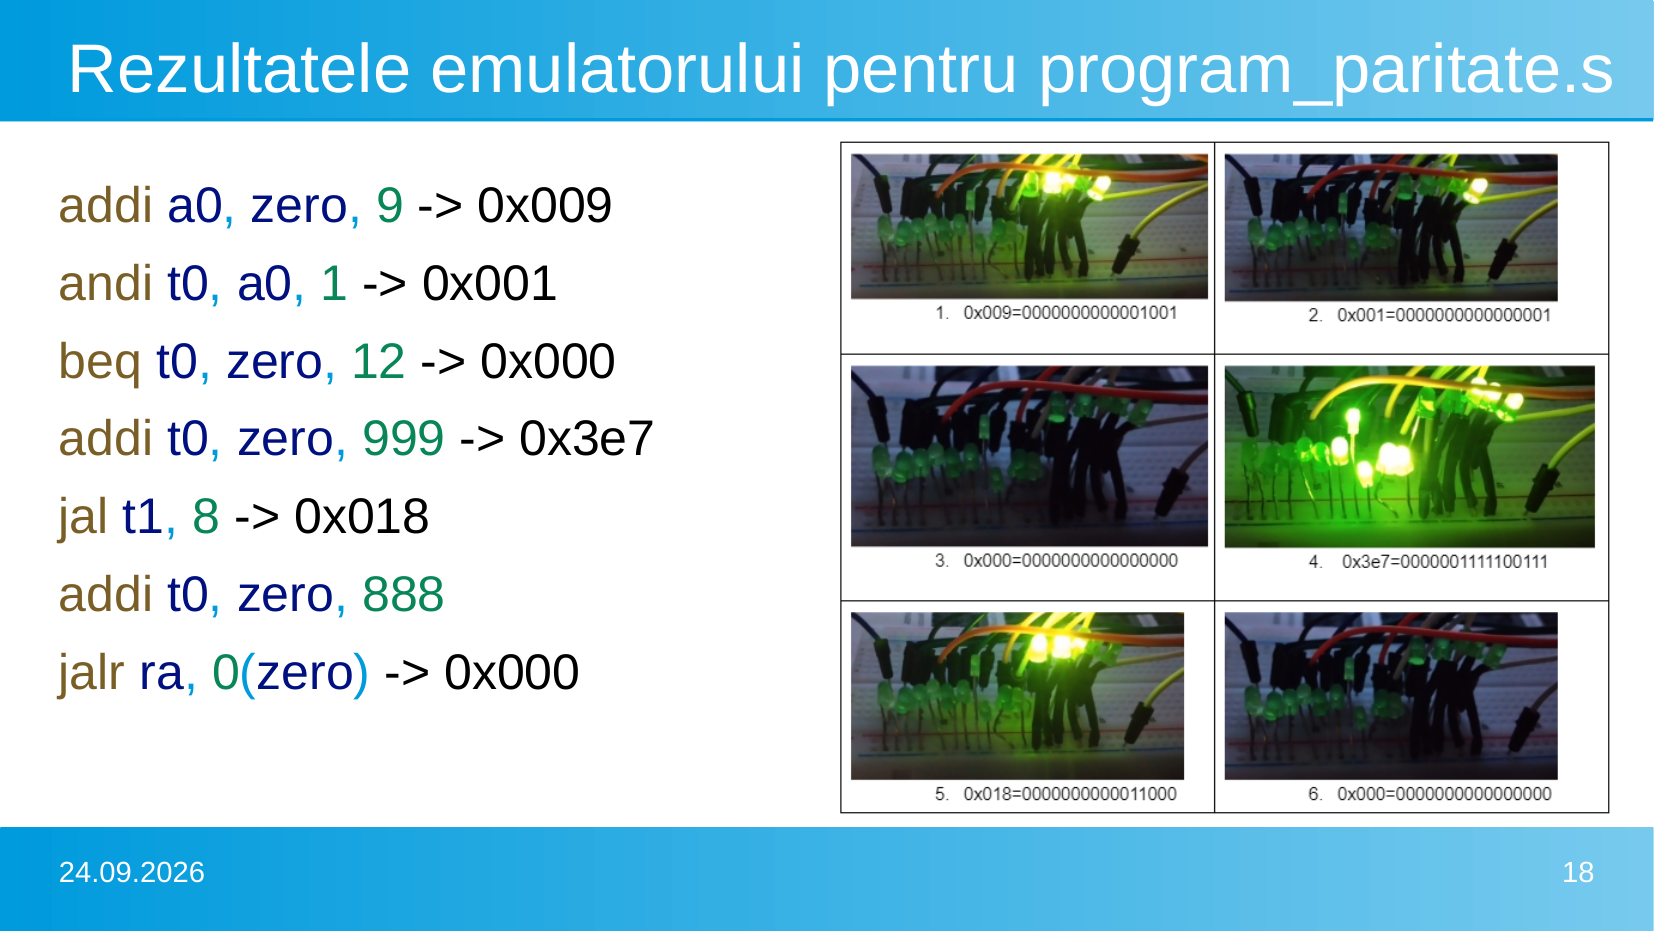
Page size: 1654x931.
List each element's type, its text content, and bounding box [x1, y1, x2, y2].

title Rezultatele emulatorului pentru program_paritate.s [59, 0, 1625, 146]
list addi a0, zero, 9 -> 0x009 andi t0, a0, 1 -> 0x001 beq t0, zero, 12 -> 0x000 addi t0, zero, 999 -> 0x3e7 jal t1, 8 -> 0x018 addi t0, zero, 888 jalr ra, 0(zero) -> 0x000 [59, 177, 809, 768]
picture [826, 131, 1625, 823]
